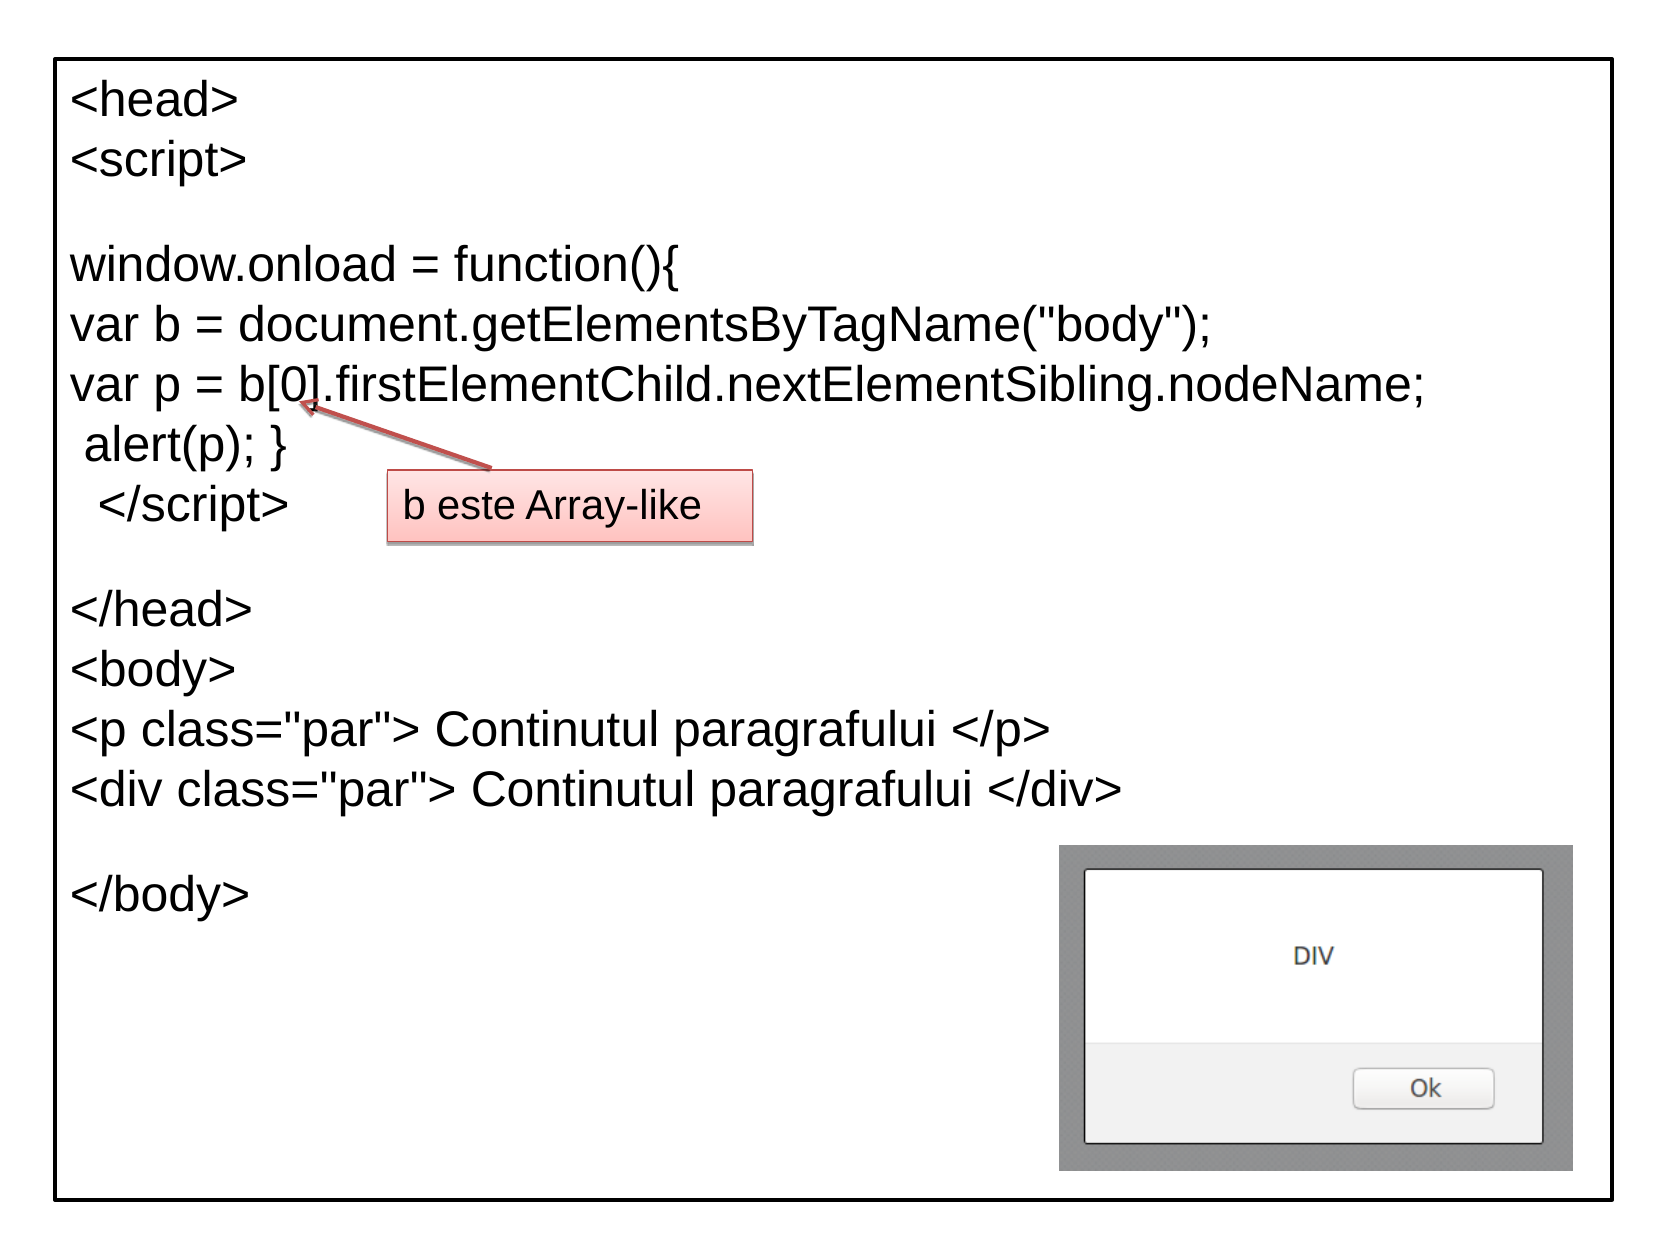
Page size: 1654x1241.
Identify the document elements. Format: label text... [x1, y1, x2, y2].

text_box <head> <script> window.onload = function(){ var b = document.getElementsByTagName("body"); var p = b[0].firstElementChild.nextElementSibling.nodeName; alert(p); } </script> </head> <body> <p class="par"> Continutul paragrafului </p> <div class="par"> Continutul paragrafului </div> </body> [55, 59, 1612, 1200]
text_box b este Array-like [387, 470, 753, 542]
picture [1059, 845, 1573, 1171]
